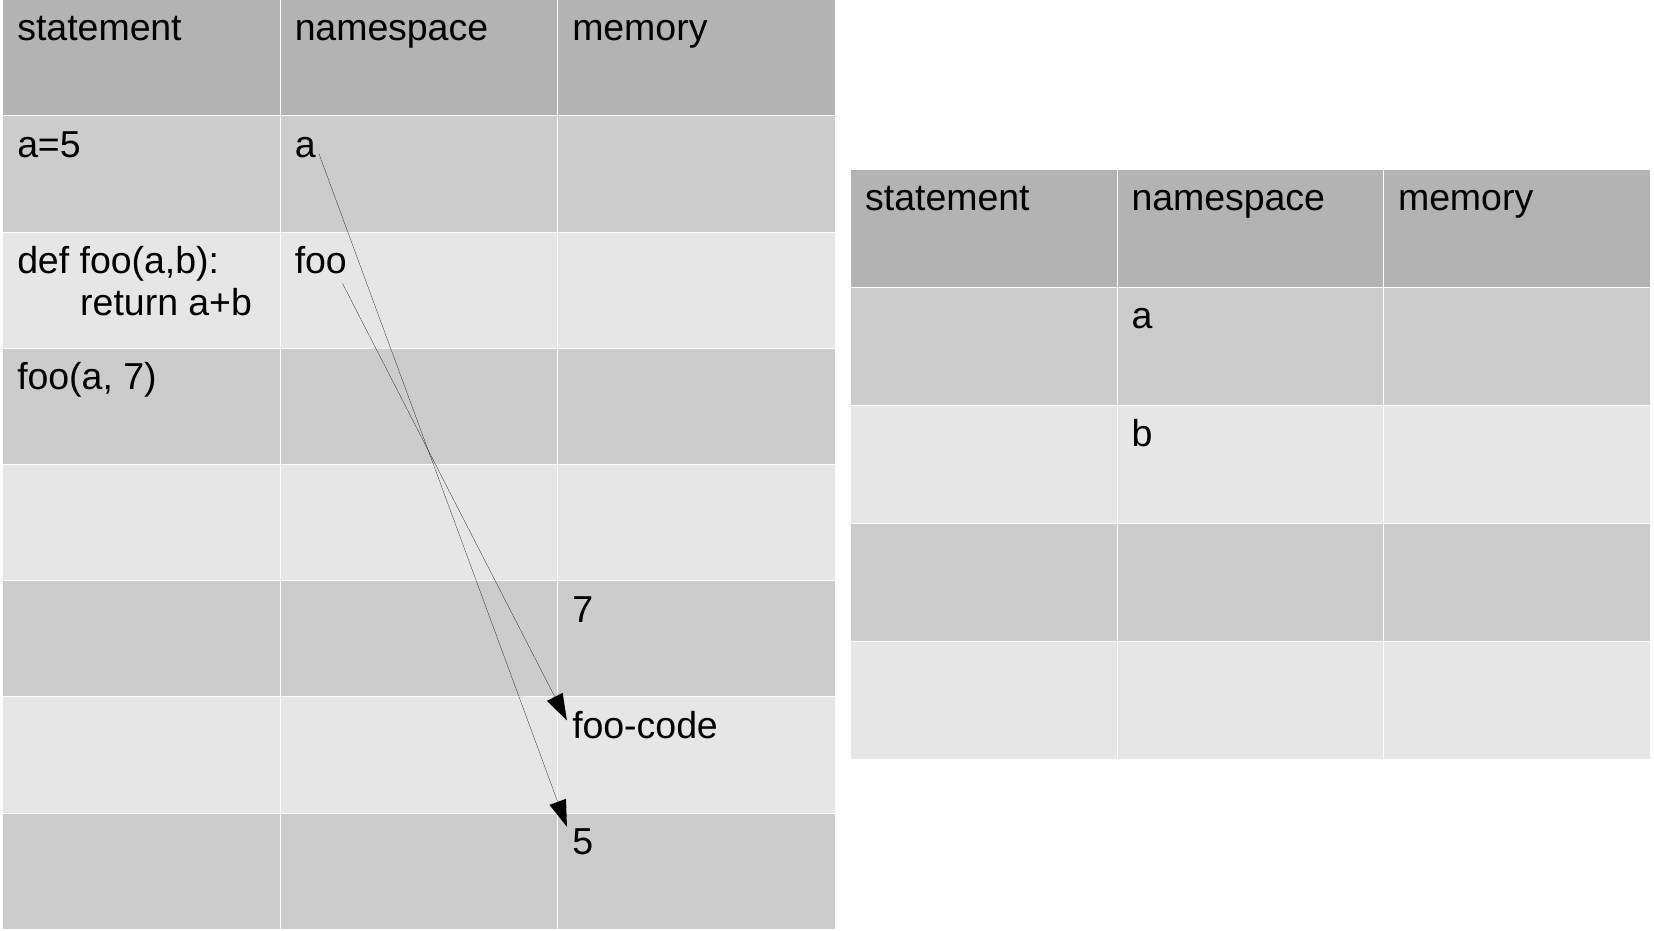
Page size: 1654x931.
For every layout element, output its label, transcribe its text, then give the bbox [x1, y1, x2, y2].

table_cell a [1118, 288, 1383, 405]
table_cell [851, 642, 1117, 759]
table_header memory [558, 0, 835, 115]
table_cell foo(a, 7) [3, 349, 280, 464]
table_cell [3, 697, 280, 813]
table_cell [558, 233, 835, 348]
table_cell [437, 465, 557, 580]
table_cell [1384, 524, 1650, 641]
table_cell [1384, 642, 1650, 759]
table_cell [3, 814, 280, 929]
table_cell [281, 697, 557, 813]
table_cell [851, 288, 1117, 405]
table_cell [281, 814, 557, 929]
table_cell def foo(a,b): return a+b [3, 233, 280, 348]
table_cell [1384, 406, 1650, 523]
table_header statement [3, 0, 280, 115]
table_cell [1384, 288, 1650, 405]
table_cell foo-code [558, 697, 835, 813]
table_cell [281, 465, 475, 580]
table_cell [3, 465, 280, 580]
table_cell foo [281, 233, 390, 348]
table_cell [496, 581, 557, 696]
table_cell foo [349, 233, 557, 348]
table_cell [558, 116, 835, 232]
table_header namespace [281, 0, 557, 115]
table_header memory [1384, 170, 1650, 287]
table_cell [392, 349, 557, 464]
table_cell b [1118, 406, 1383, 523]
table_cell a [281, 116, 557, 232]
table_cell [558, 349, 835, 464]
table_cell [851, 524, 1117, 641]
table_cell [558, 465, 835, 580]
table_header statement [851, 170, 1117, 287]
table_cell a=5 [3, 116, 280, 232]
table_cell [477, 581, 553, 696]
table_cell [281, 349, 432, 464]
table_header namespace [1118, 170, 1383, 287]
table_cell 7 [558, 581, 835, 696]
table_cell [377, 349, 422, 436]
table_cell [435, 466, 494, 580]
table_cell [520, 697, 557, 796]
table_cell [851, 406, 1117, 523]
table_cell 5 [558, 814, 835, 929]
table_cell [1118, 524, 1383, 641]
table_cell [1118, 642, 1383, 759]
table_cell [281, 581, 518, 696]
table_cell [3, 581, 280, 696]
